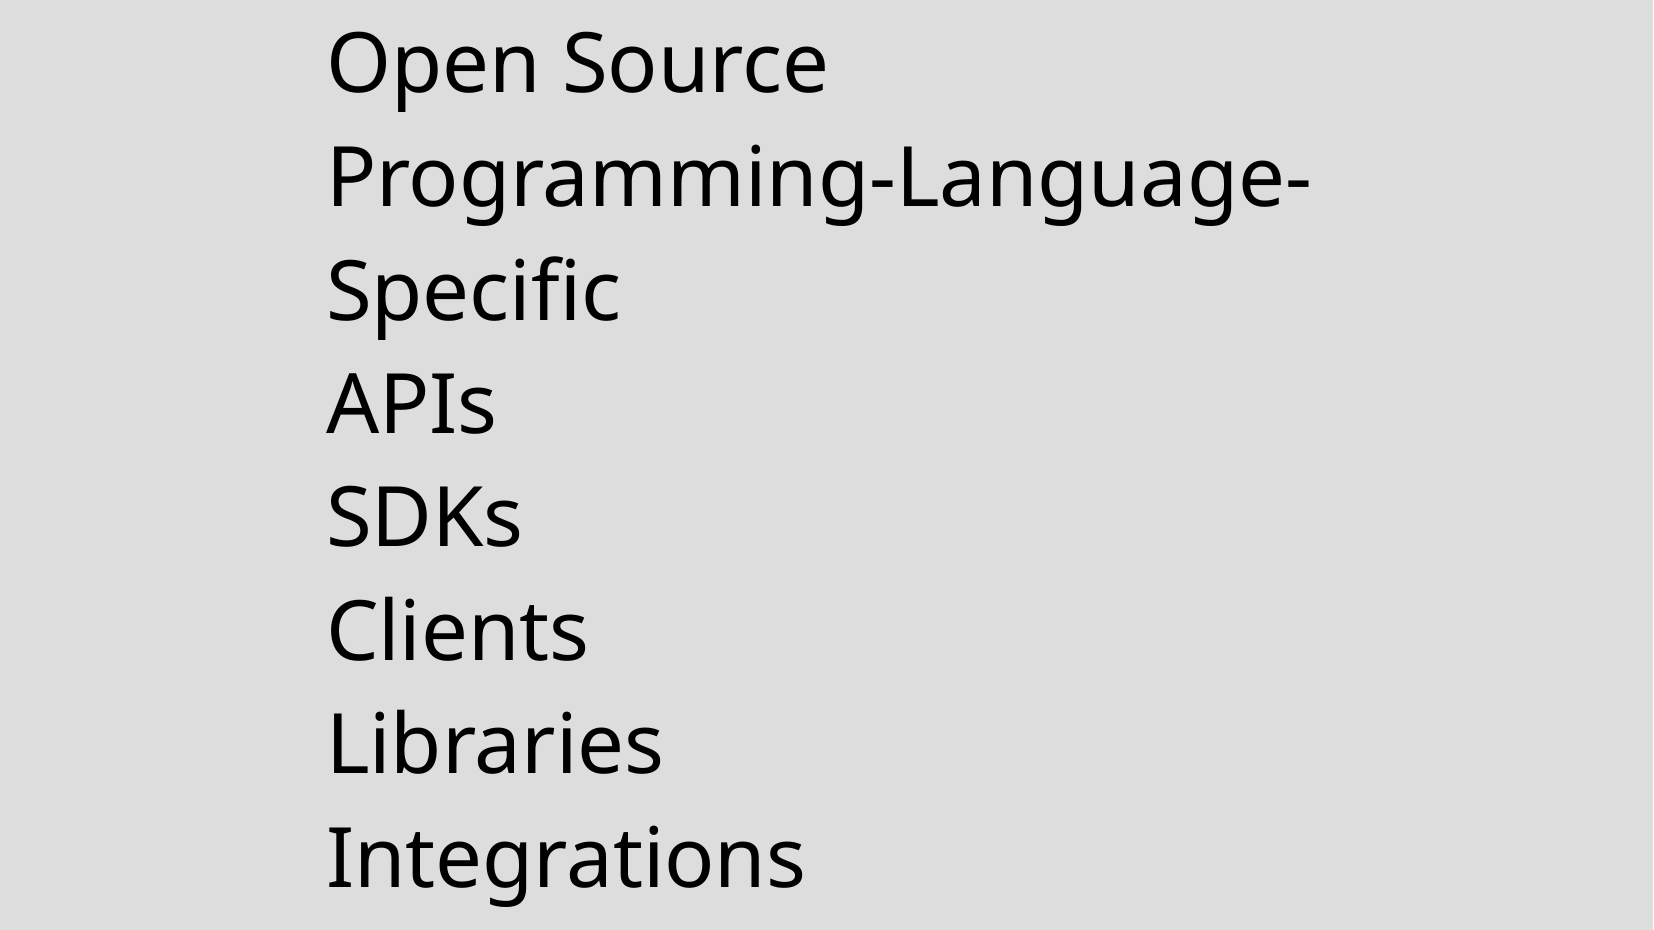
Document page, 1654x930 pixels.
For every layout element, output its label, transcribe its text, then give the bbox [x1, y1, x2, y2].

subtitle Open Source Programming-Language-Specific APIs SDKs Clients Libraries Integrations [326, 61, 1467, 855]
